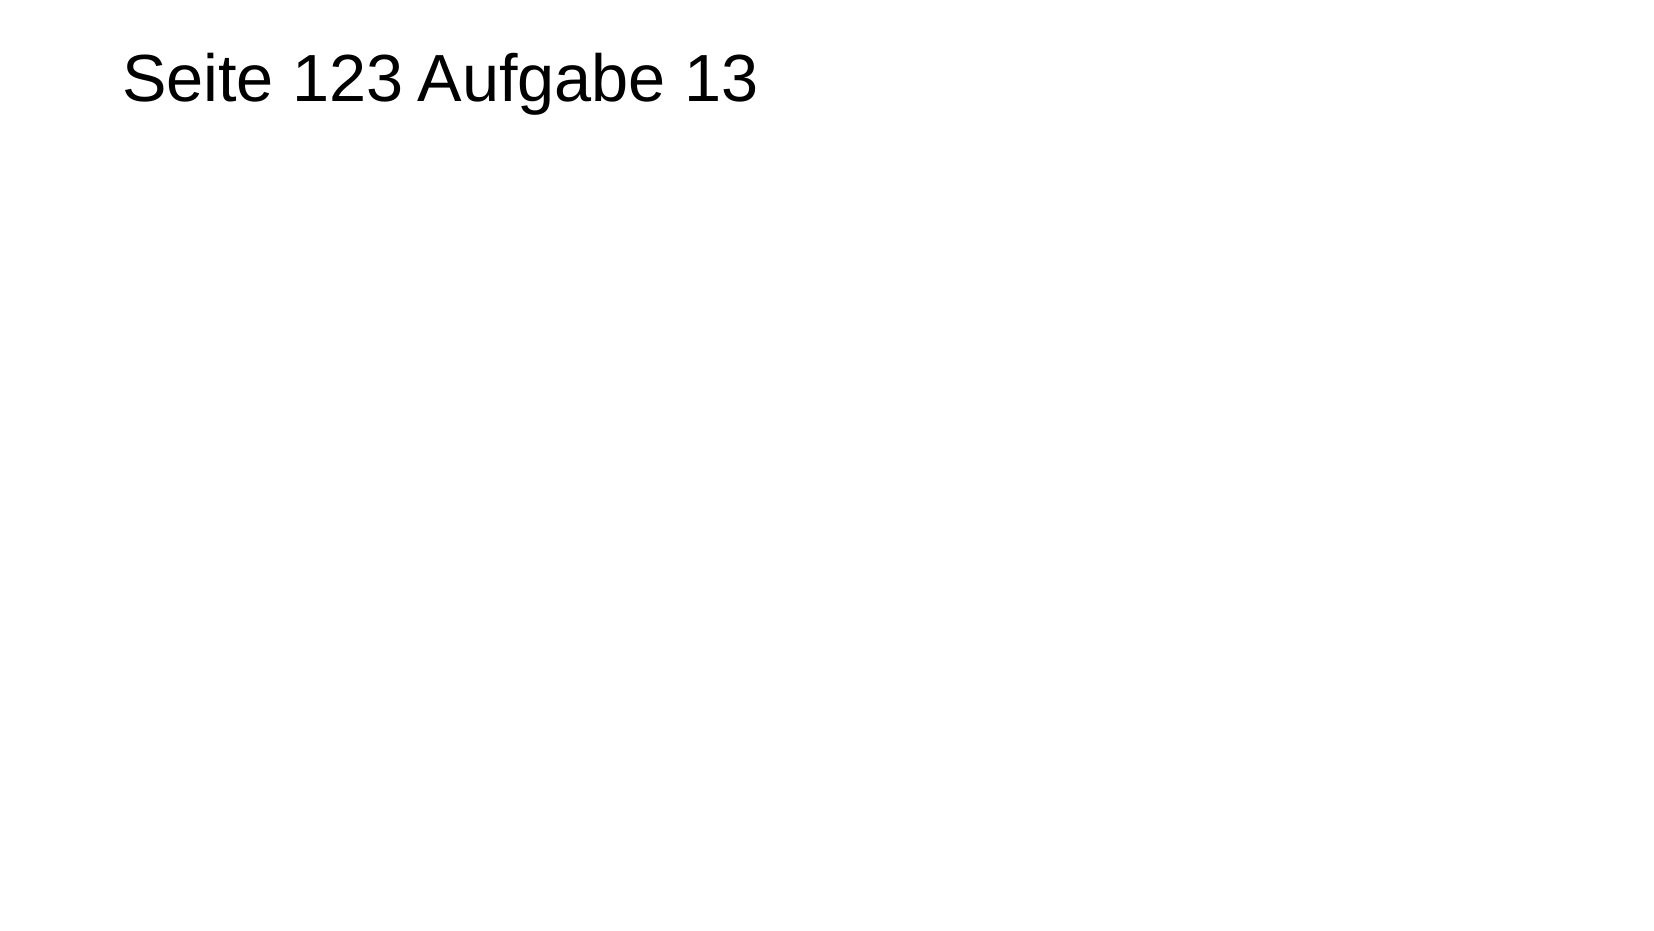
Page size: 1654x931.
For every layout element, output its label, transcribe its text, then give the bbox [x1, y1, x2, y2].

list Seite 123 Aufgabe 13 [51, 41, 1540, 581]
